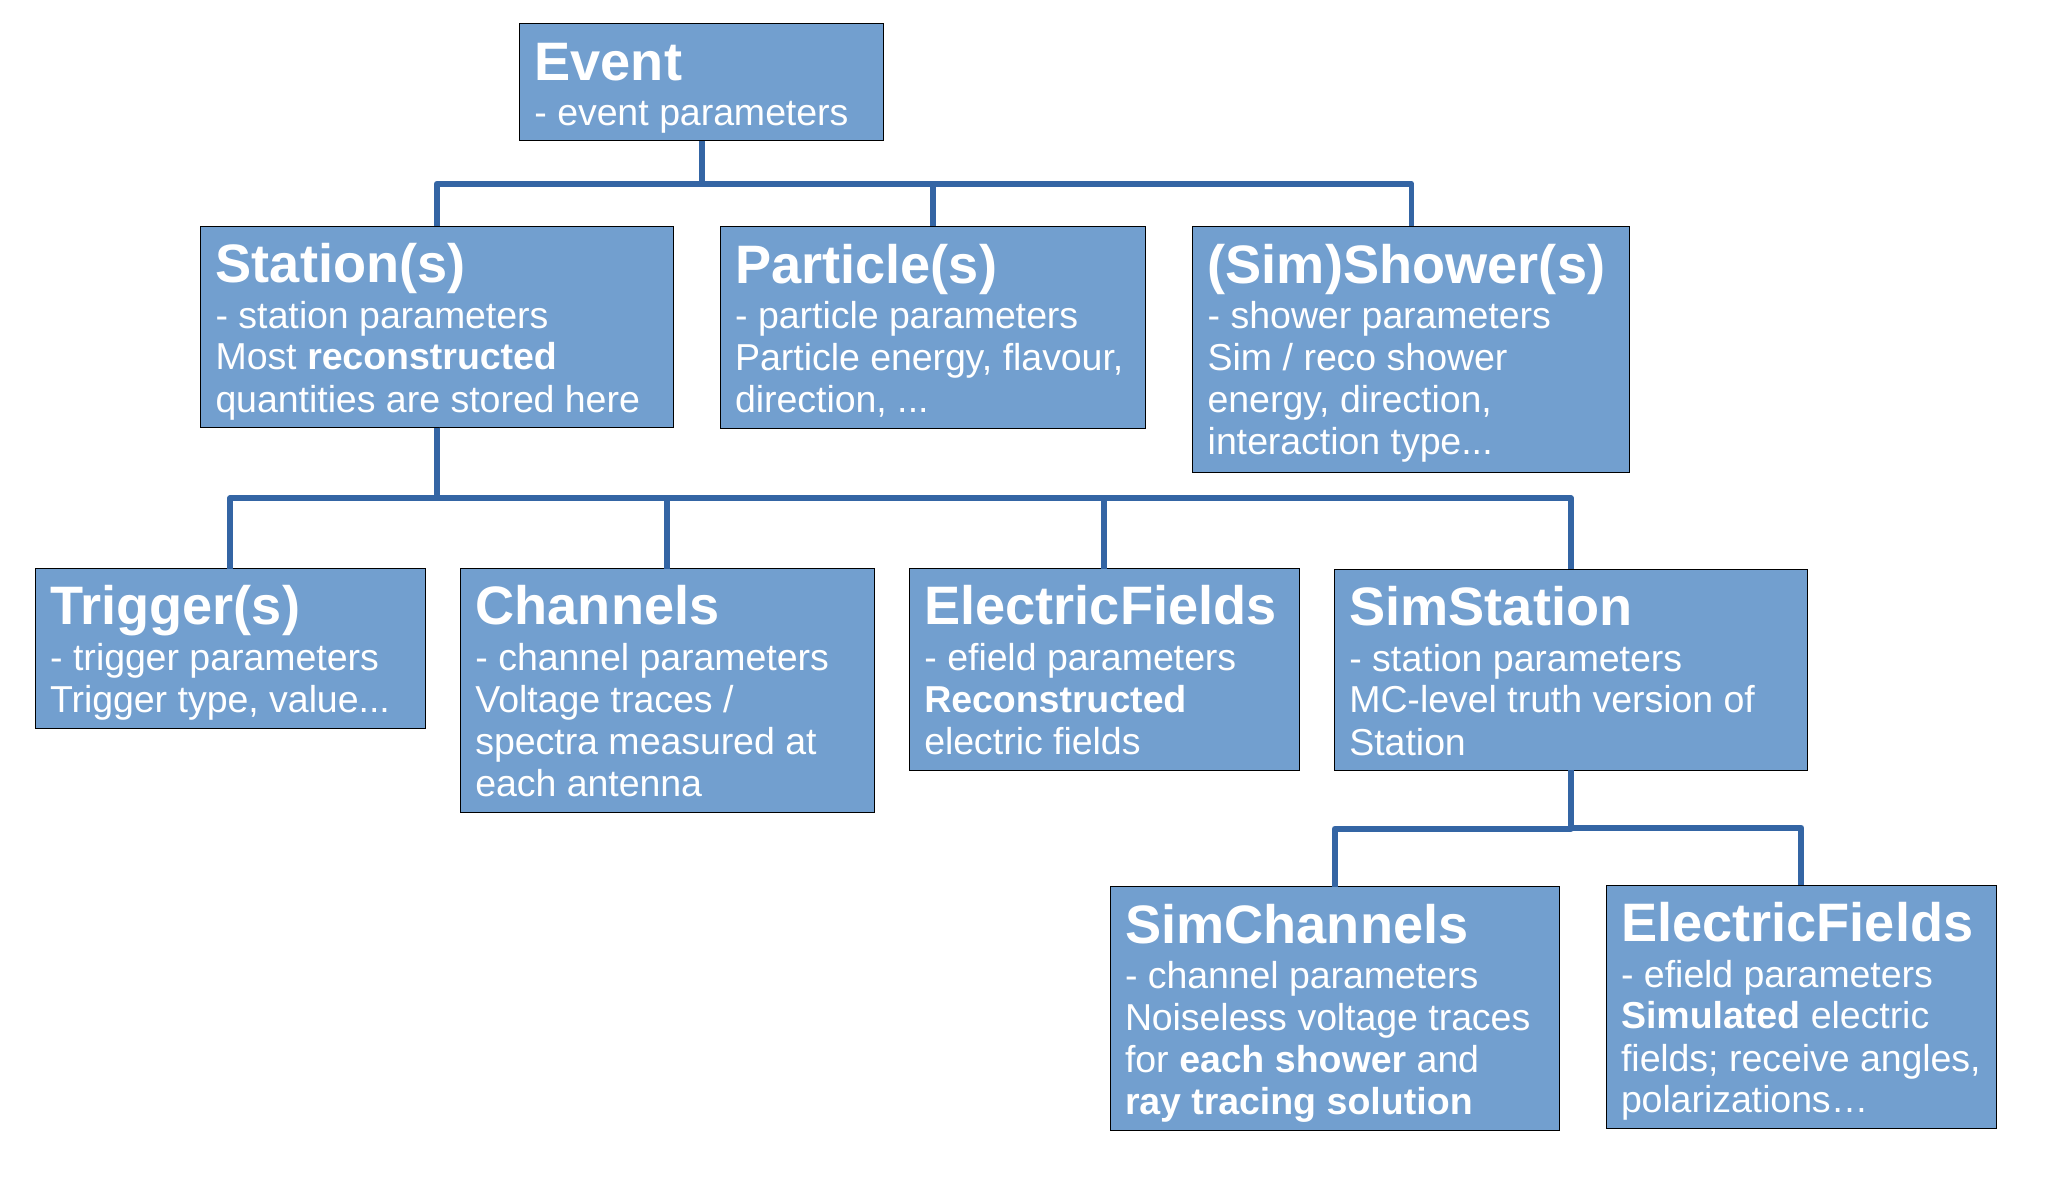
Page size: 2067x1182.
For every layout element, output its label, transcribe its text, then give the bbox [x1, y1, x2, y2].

text_box (Sim)Shower(s) - shower parameters Sim / reco shower energy, direction, interaction type... [1192, 226, 1630, 473]
text_box SimStation - station parameters MC-level truth version of Station [1334, 569, 1808, 771]
text_box SimChannels - channel parameters Noiseless voltage traces for each shower and ray tracing solution [1110, 886, 1560, 1131]
text_box Channels - channel parameters Voltage traces / spectra measured at each antenna [460, 568, 875, 813]
text_box ElectricFields - efield parameters Reconstructed electric fields [909, 568, 1300, 771]
text_box ElectricFields - efield parameters Simulated electric fields; receive angles, polarizations… [1606, 885, 1997, 1129]
text_box Particle(s) - particle parameters Particle energy, flavour, direction, ... [720, 226, 1146, 429]
text_box Trigger(s) - trigger parameters Trigger type, value... [35, 568, 426, 729]
text_box Event - event parameters [519, 23, 884, 141]
text_box Station(s) - station parameters Most reconstructed quantities are stored here [200, 226, 674, 428]
